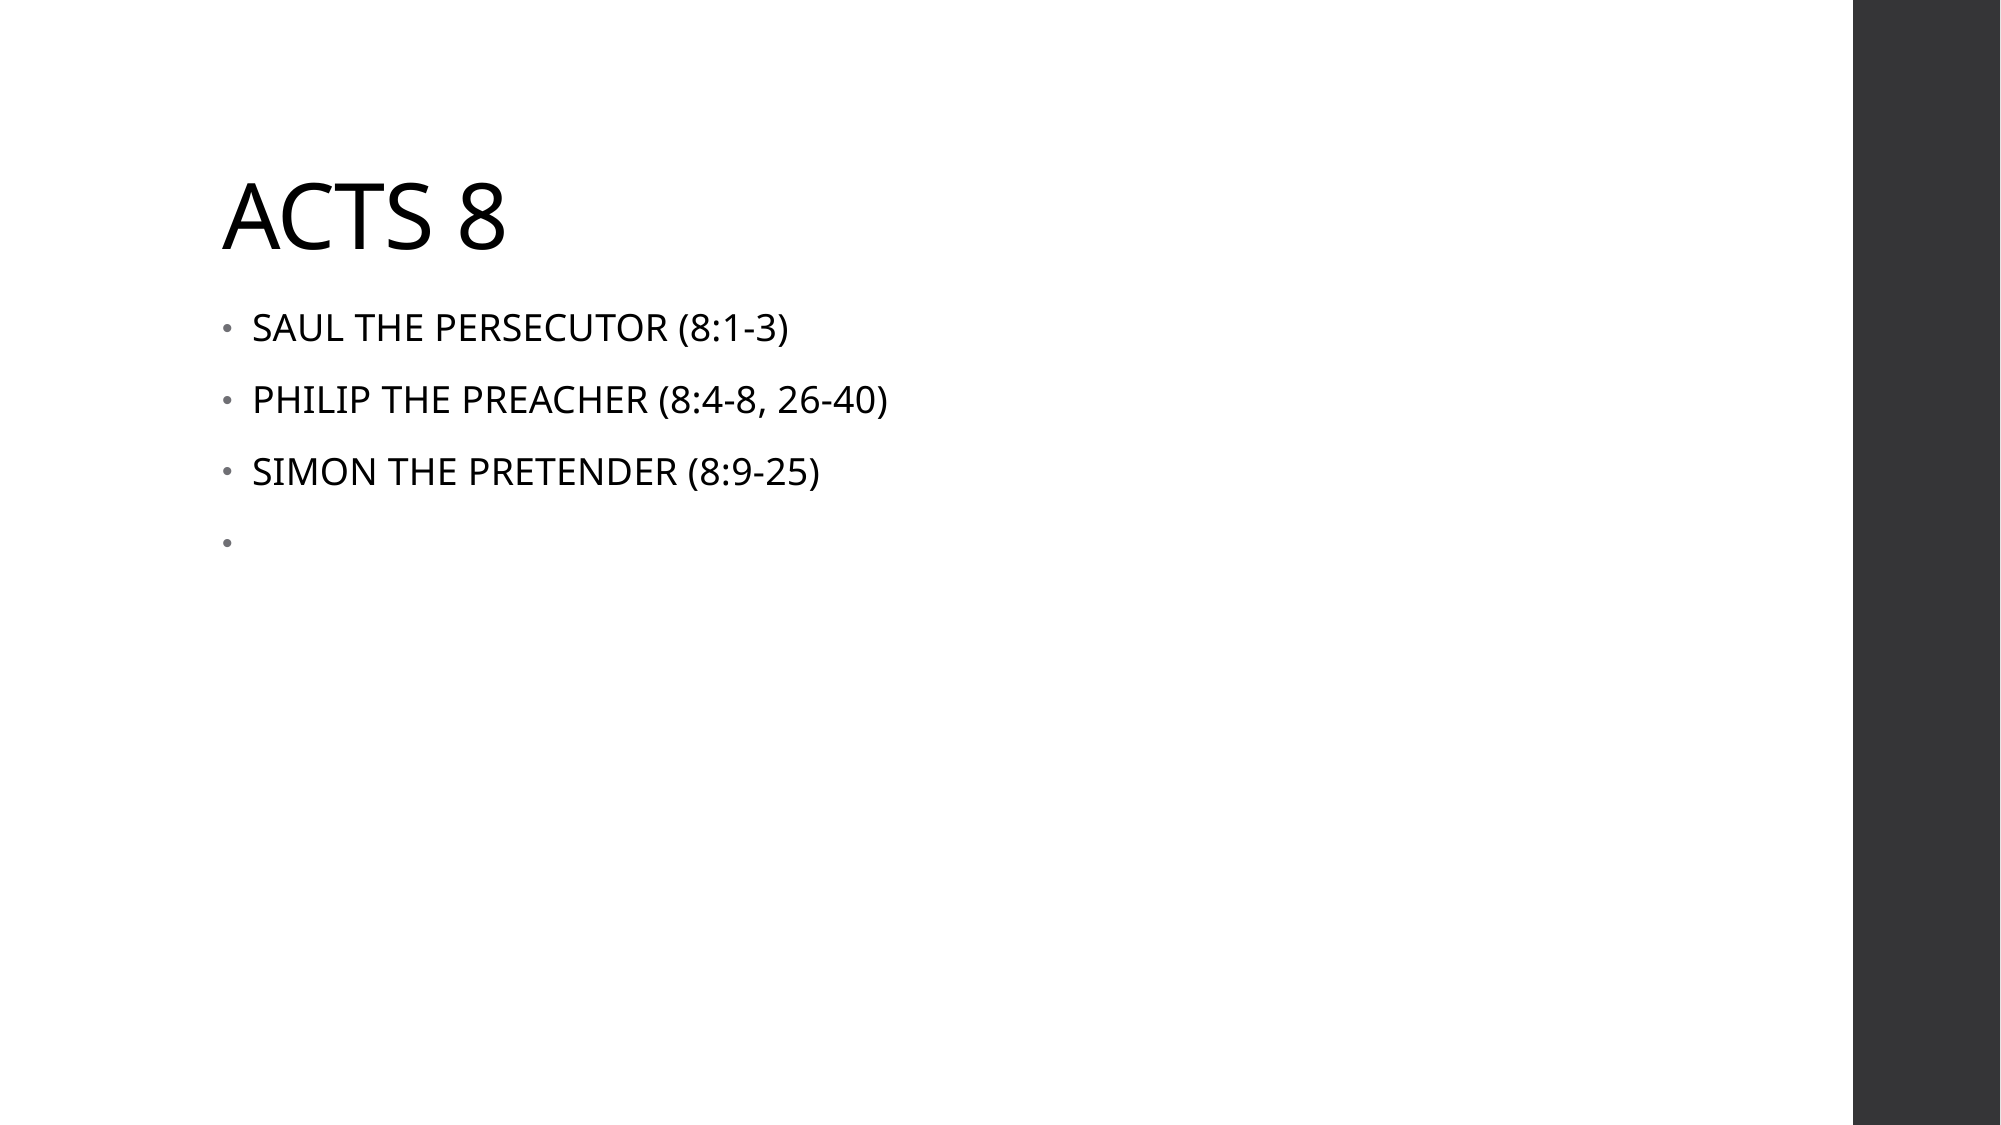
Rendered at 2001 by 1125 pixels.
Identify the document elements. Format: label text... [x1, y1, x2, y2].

list SAUL THE PERSECUTOR (8:1-3) PHILIP THE PREACHER (8:4-8, 26-40) SIMON THE PRETENDER (8:9-25) [206, 299, 1617, 1014]
title ACTS 8 [206, 60, 1797, 278]
